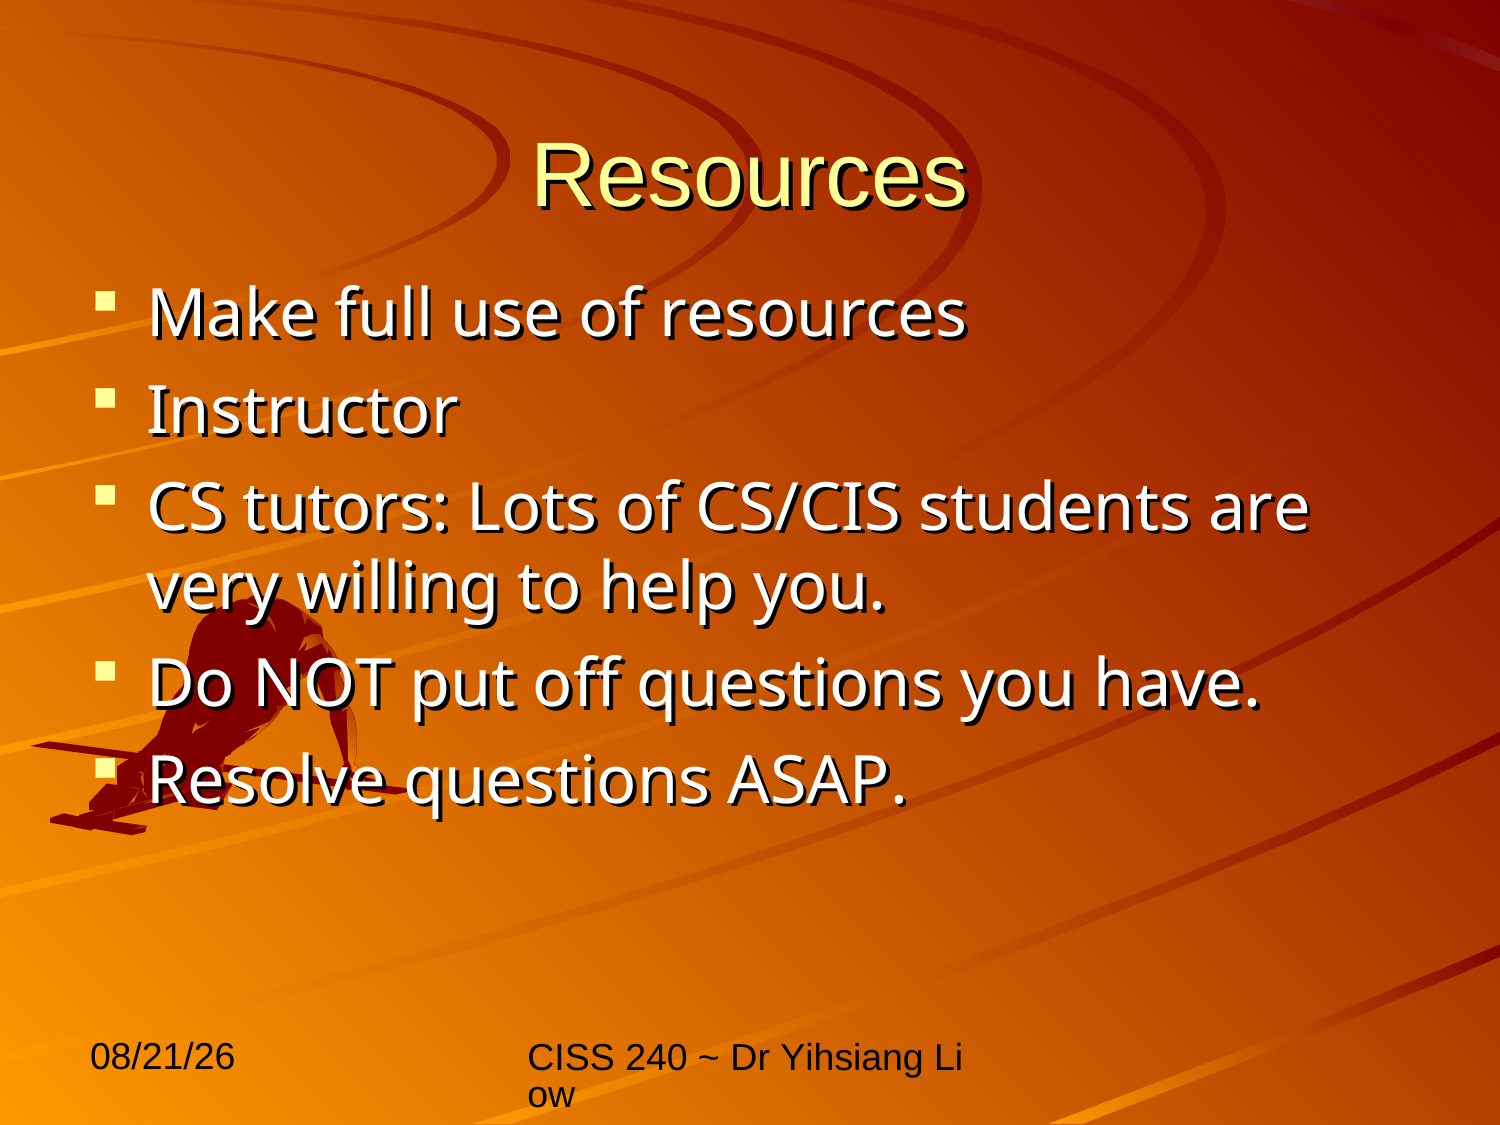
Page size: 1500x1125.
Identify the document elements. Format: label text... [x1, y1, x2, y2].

title Resources [75, 25, 1426, 233]
list Make full use of resources Instructor CS tutors: Lots of CS/CIS students are very willing to help you. Do NOT put off questions you have. Resolve questions ASAP. [75, 262, 1426, 1006]
